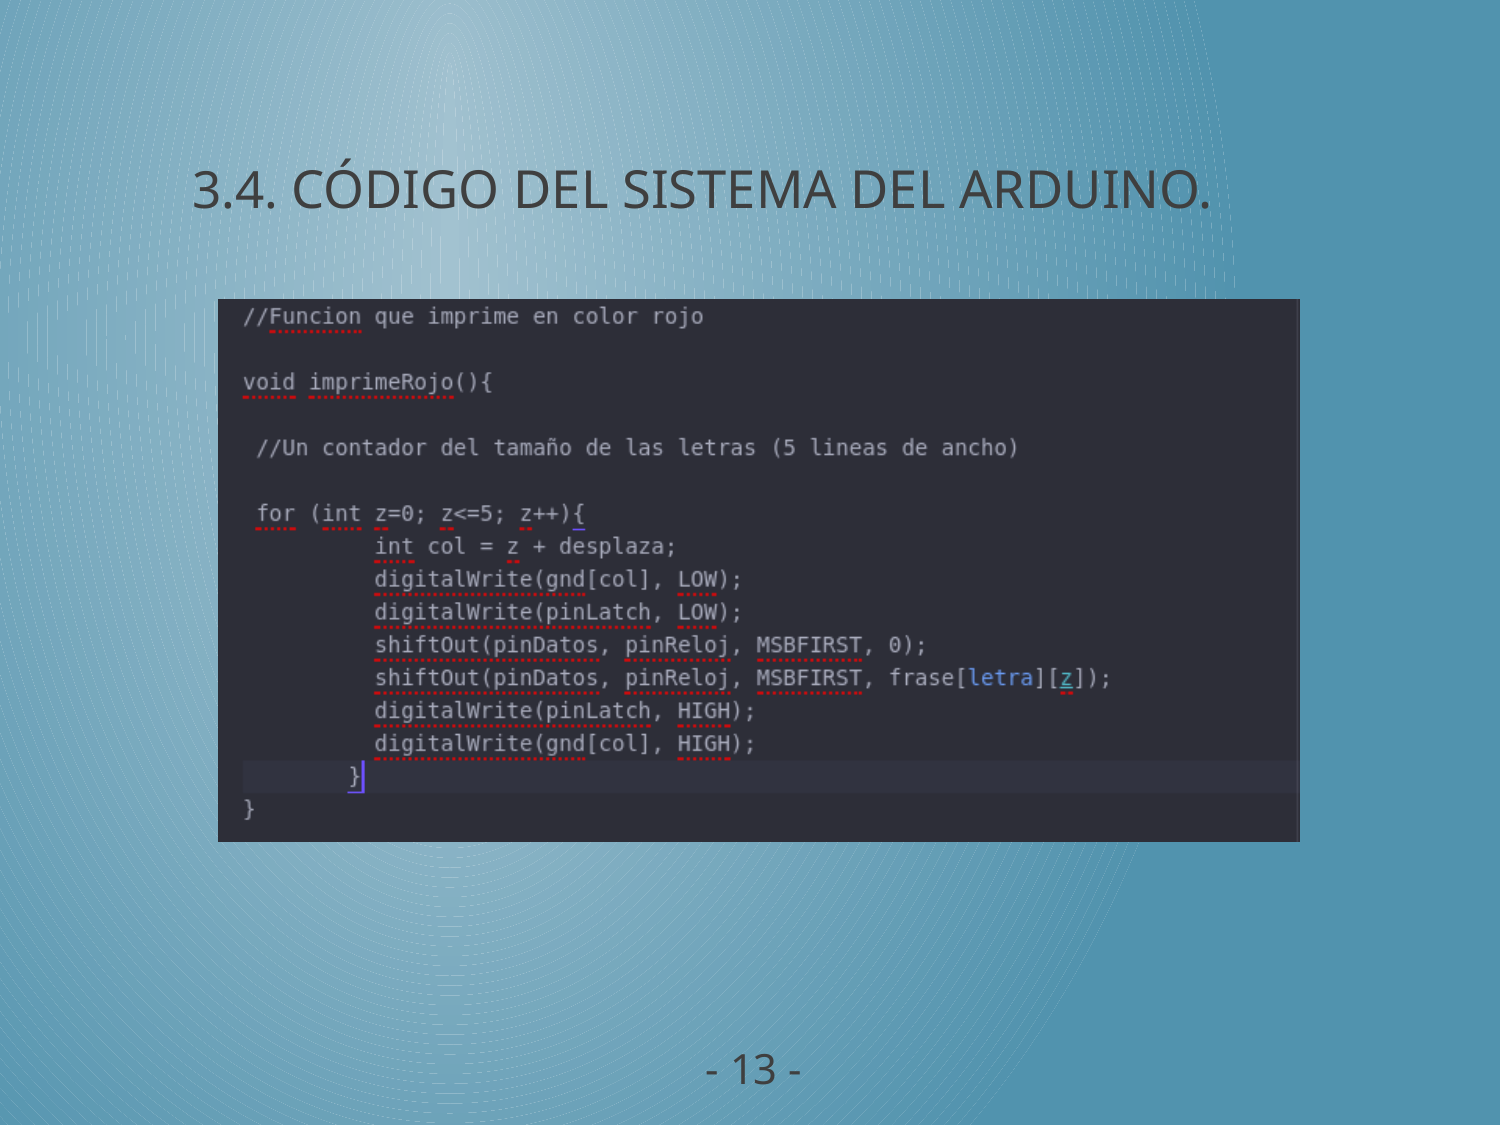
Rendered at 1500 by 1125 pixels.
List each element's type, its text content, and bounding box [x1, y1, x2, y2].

title 3.4. CÓDIGO DEL SISTEMA DEL ARDUINO. [147, 149, 1258, 279]
picture [218, 299, 1300, 842]
text_box - 13 - [690, 1034, 833, 1106]
